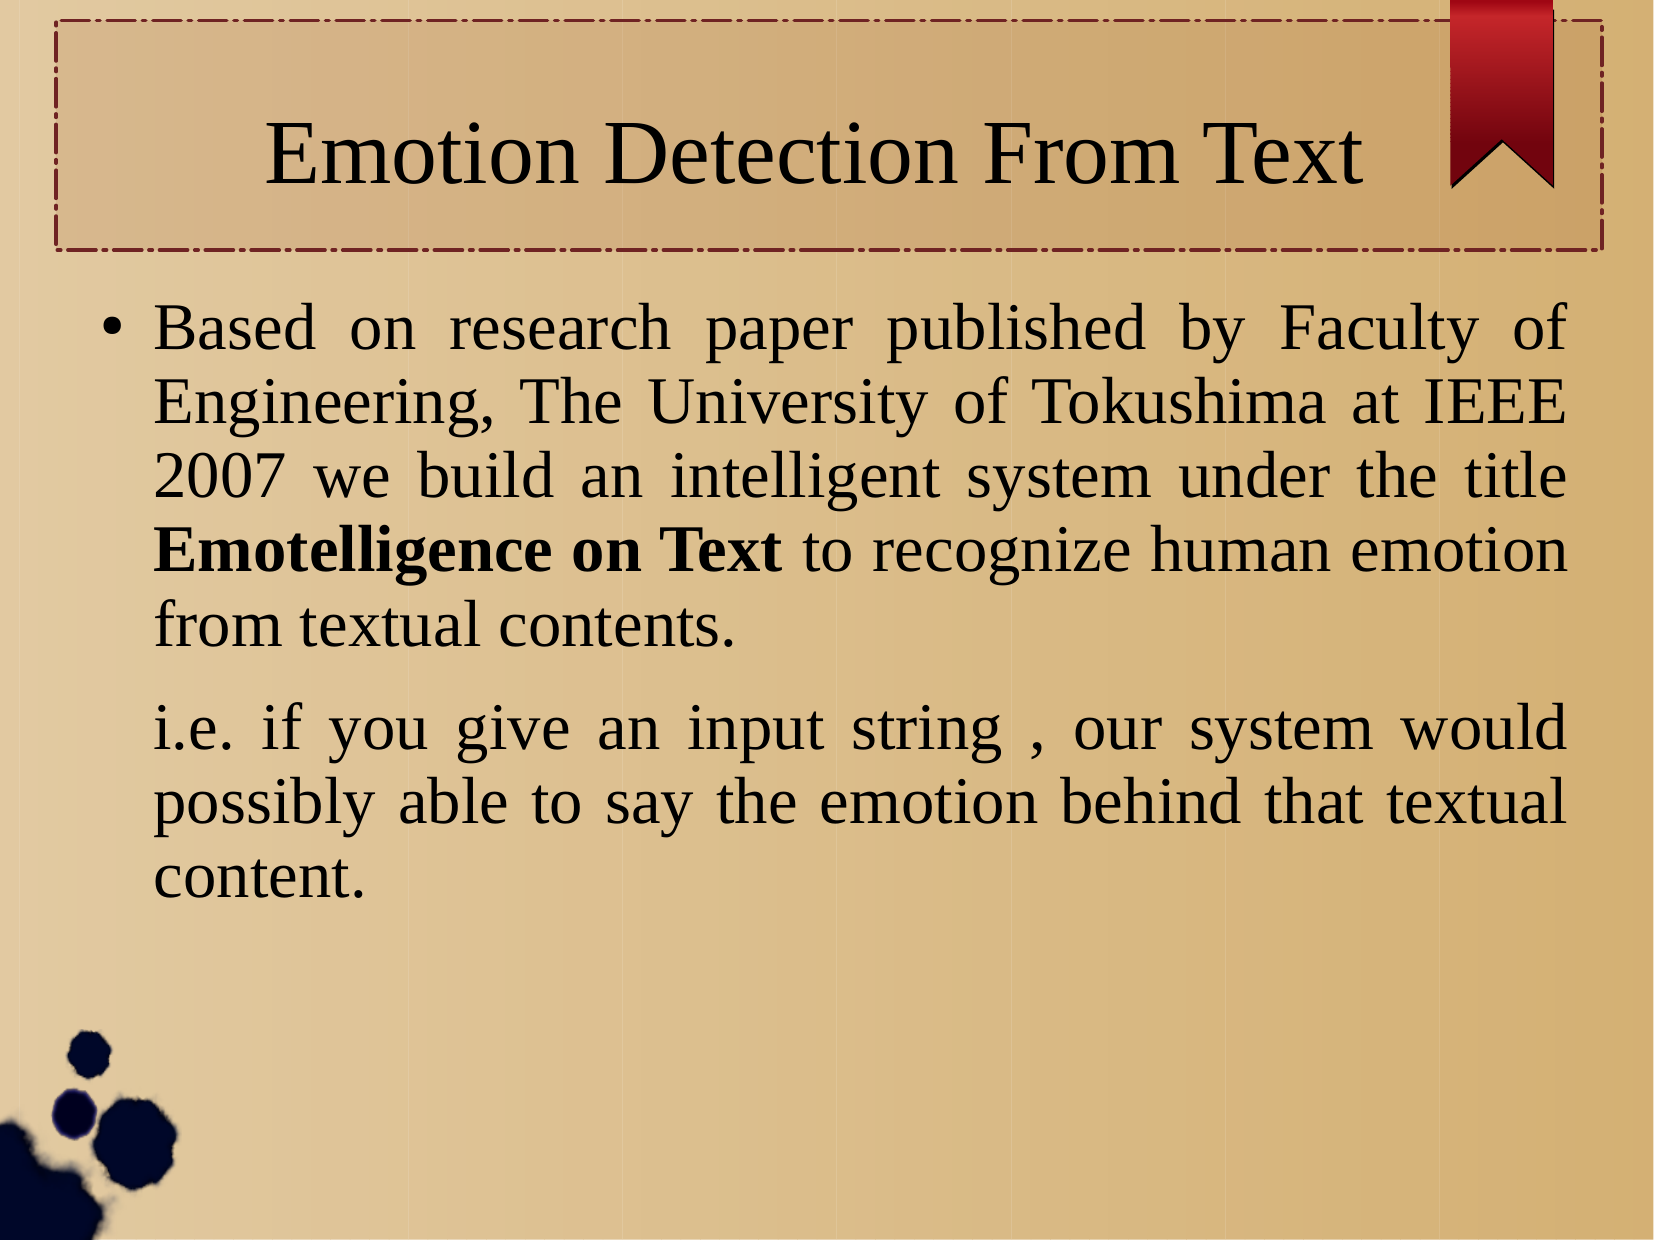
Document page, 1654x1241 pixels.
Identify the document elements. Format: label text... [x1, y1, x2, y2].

title Emotion Detection From Text [82, 49, 1571, 257]
list Based on research paper published by Faculty of Engineering, The University of Tokushima at IEEE 2007 we build an intelligent system under the title Emotelligence on Text to recognize human emotion from textual contents. i.e. if you give an input string , our system would possibly able to say the emotion behind that textual content. [82, 290, 1571, 1010]
